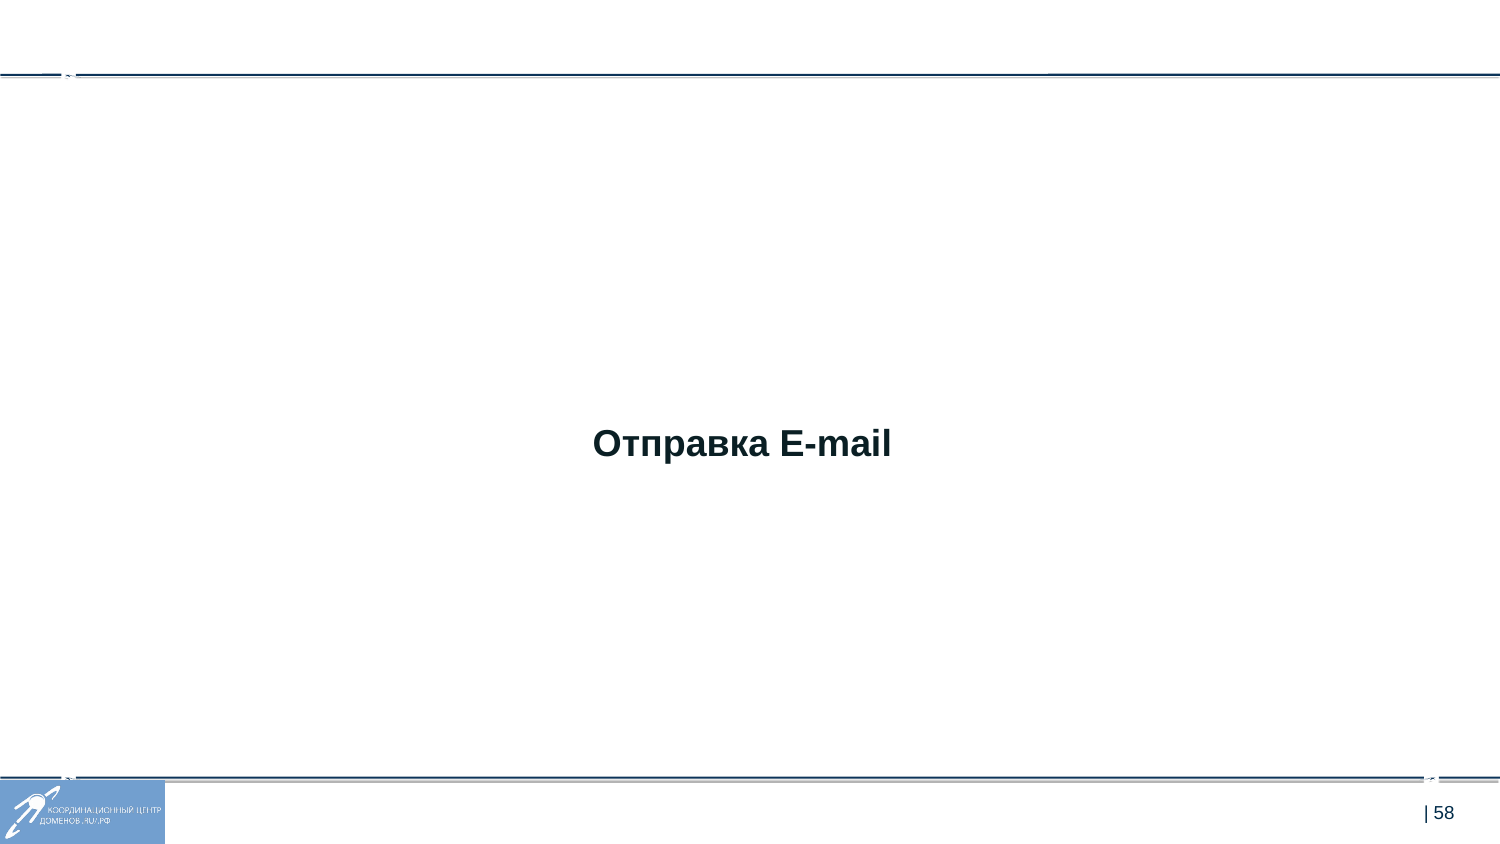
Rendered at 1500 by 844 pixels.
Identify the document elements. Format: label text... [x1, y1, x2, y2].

title Отправка E-mail [85, 403, 1400, 460]
picture [0, 779, 166, 844]
